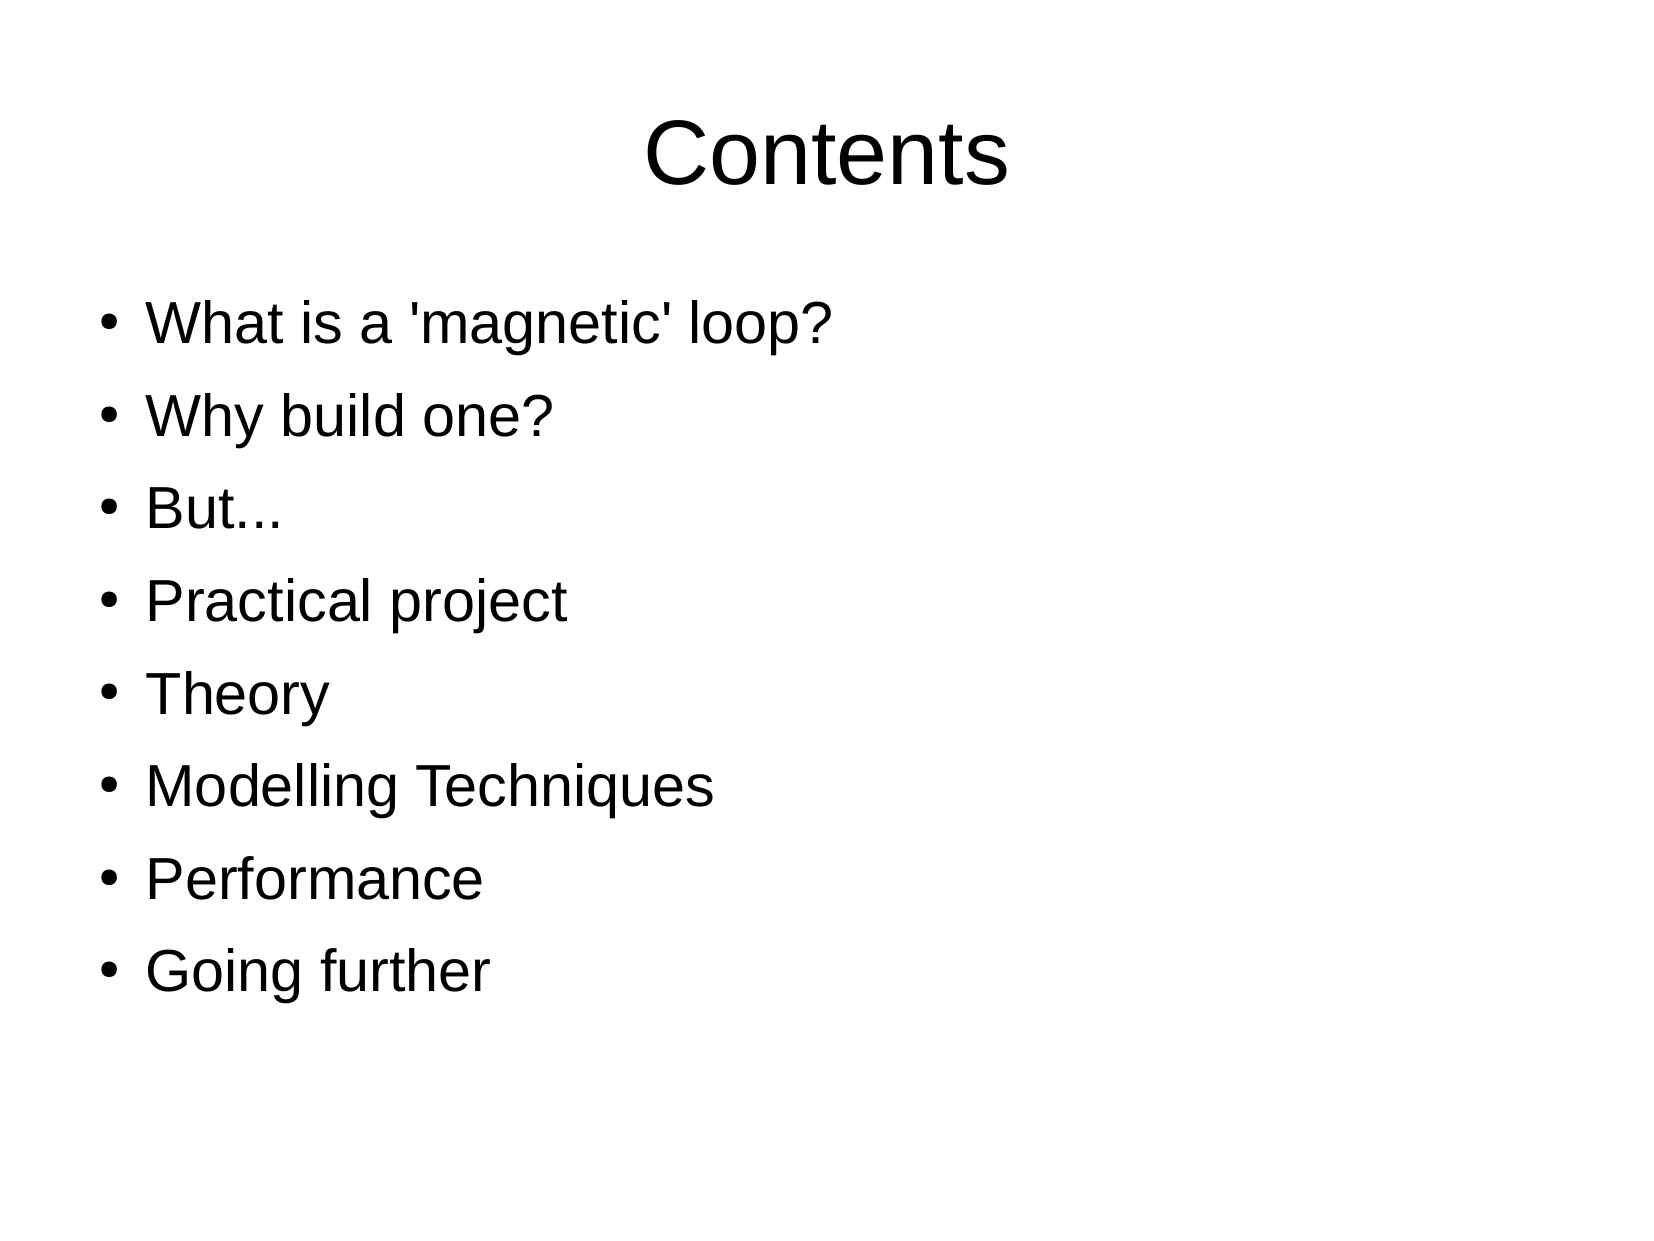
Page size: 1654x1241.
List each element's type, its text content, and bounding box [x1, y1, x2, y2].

list What is a 'magnetic' loop? Why build one? But... Practical project Theory Modelling Techniques Performance Going further [82, 290, 1571, 1010]
title Contents [82, 49, 1571, 257]
